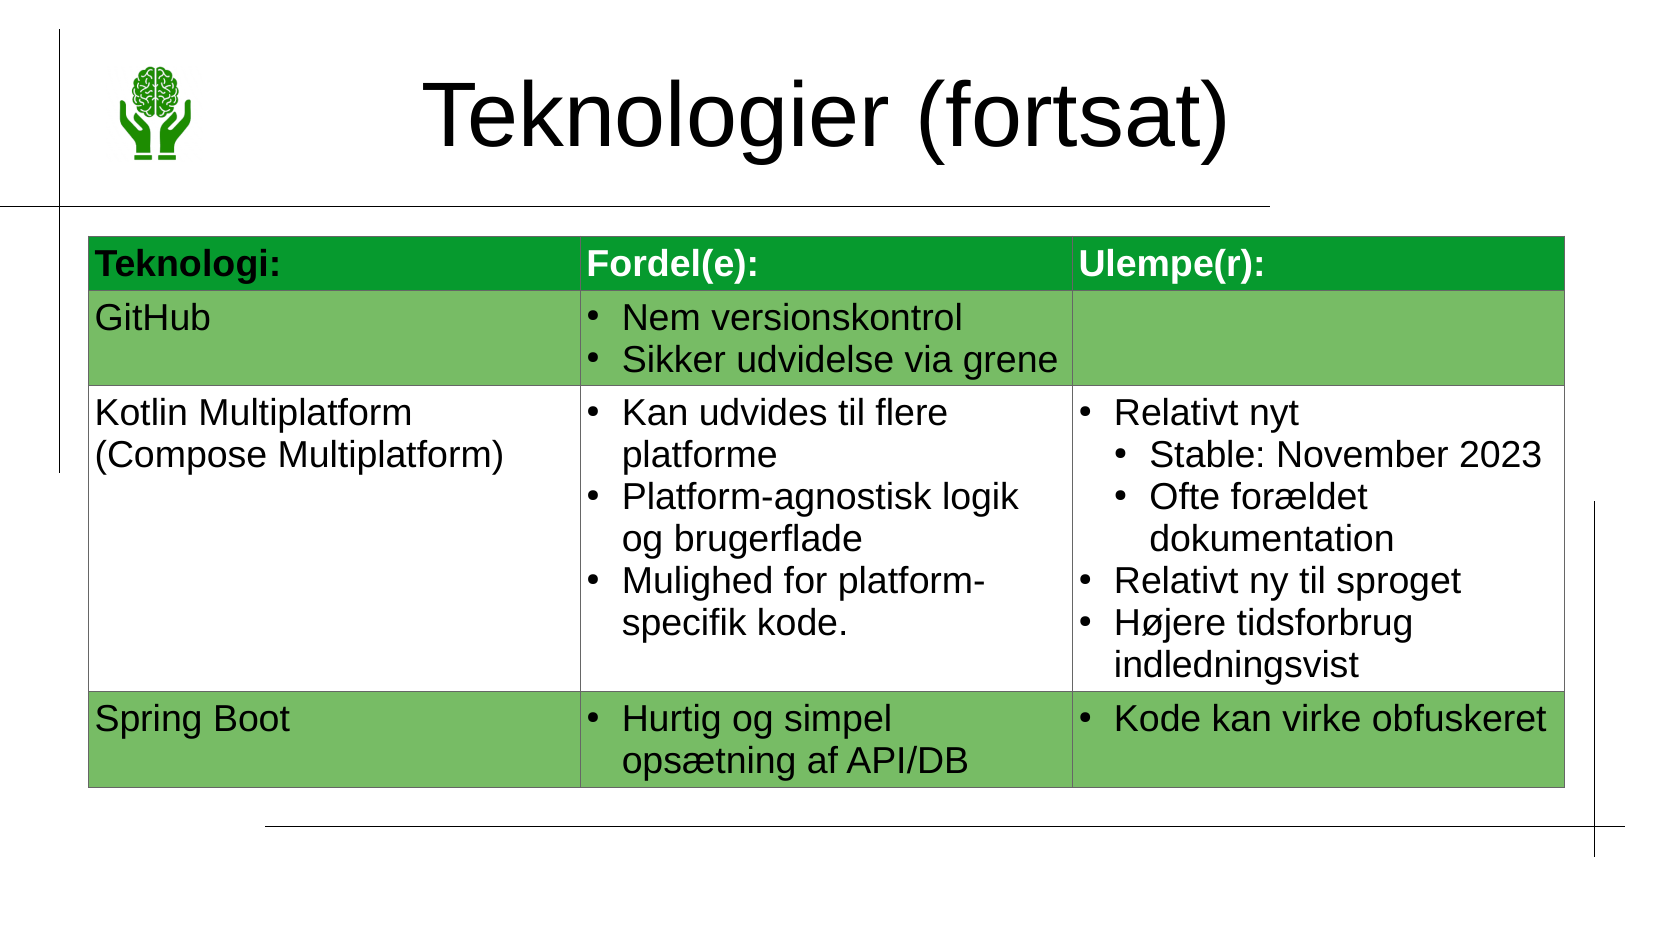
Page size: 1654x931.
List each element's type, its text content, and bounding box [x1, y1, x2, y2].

table_cell Nem versionskontrol Sikker udvidelse via grene [581, 291, 1072, 385]
table_cell Hurtig og simpel opsætning af API/DB [581, 692, 1072, 787]
table_cell Relativt nyt Stable: November 2023 Ofte forældet dokumentation Relativt ny til sproget Højere tidsforbrug indledningsvist [1073, 386, 1564, 691]
picture [106, 65, 203, 162]
table_header Teknologi: [89, 237, 580, 290]
title Teknologier (fortsat) [82, 37, 1571, 193]
table_cell [1073, 291, 1564, 385]
table_cell Spring Boot [89, 692, 580, 787]
table_cell Kode kan virke obfuskeret [1073, 692, 1564, 787]
table_header Ulempe(r): [1073, 237, 1564, 290]
table_header Fordel(e): [581, 237, 1072, 290]
table_cell GitHub [89, 291, 580, 385]
table_cell Kan udvides til flere platforme Platform-agnostisk logik og brugerflade Mulighed for platform-specifik kode. [581, 386, 1072, 691]
table_cell Kotlin Multiplatform (Compose Multiplatform) [89, 386, 580, 691]
